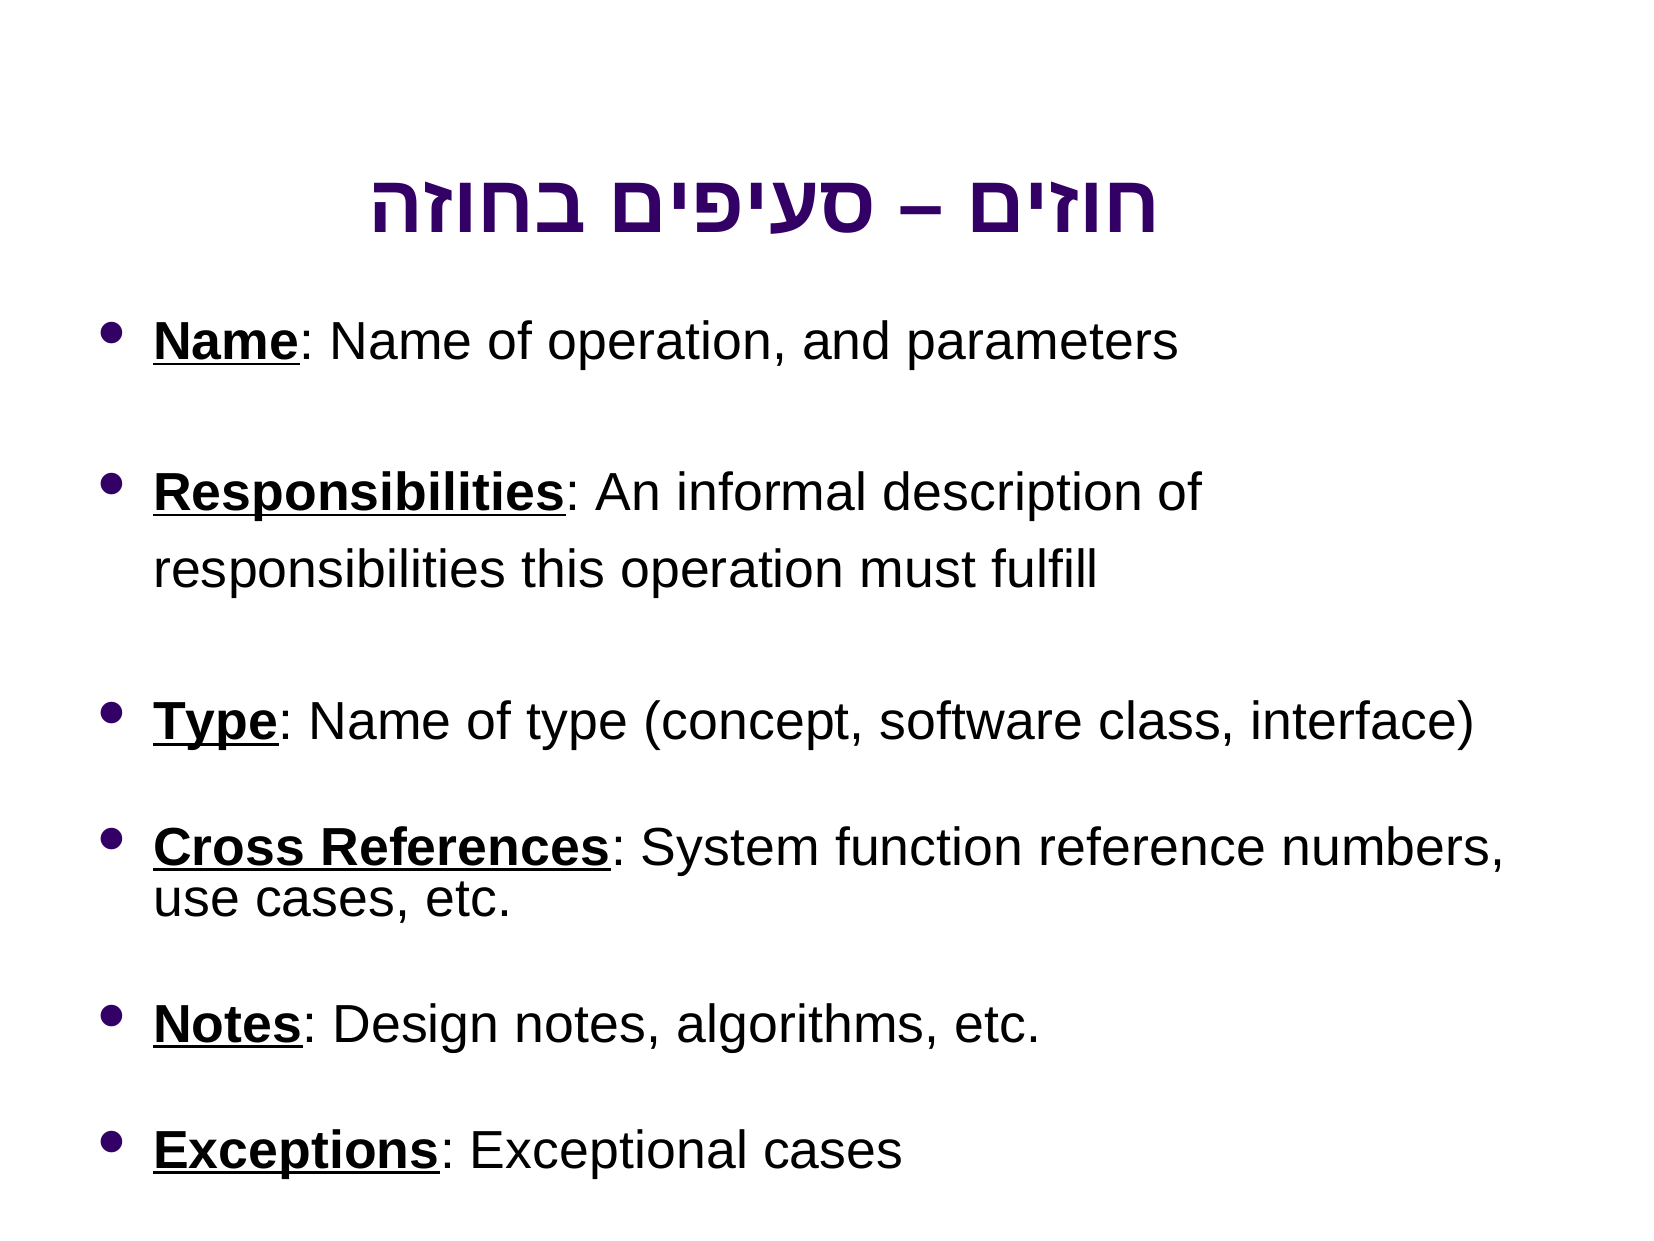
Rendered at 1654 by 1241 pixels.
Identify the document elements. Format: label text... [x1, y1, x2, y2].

title חוזים – סעיפים בחוזה [82, 22, 1447, 257]
list Name: Name of operation, and parameters Responsibilities: An informal description of responsibilities this operation must fulfill Type: Name of type (concept, software class, interface) Cross References: System function reference numbers, use cases, etc. Notes: Design notes, algorithms, etc. Exceptions: Exceptional cases [82, 310, 1571, 1193]
